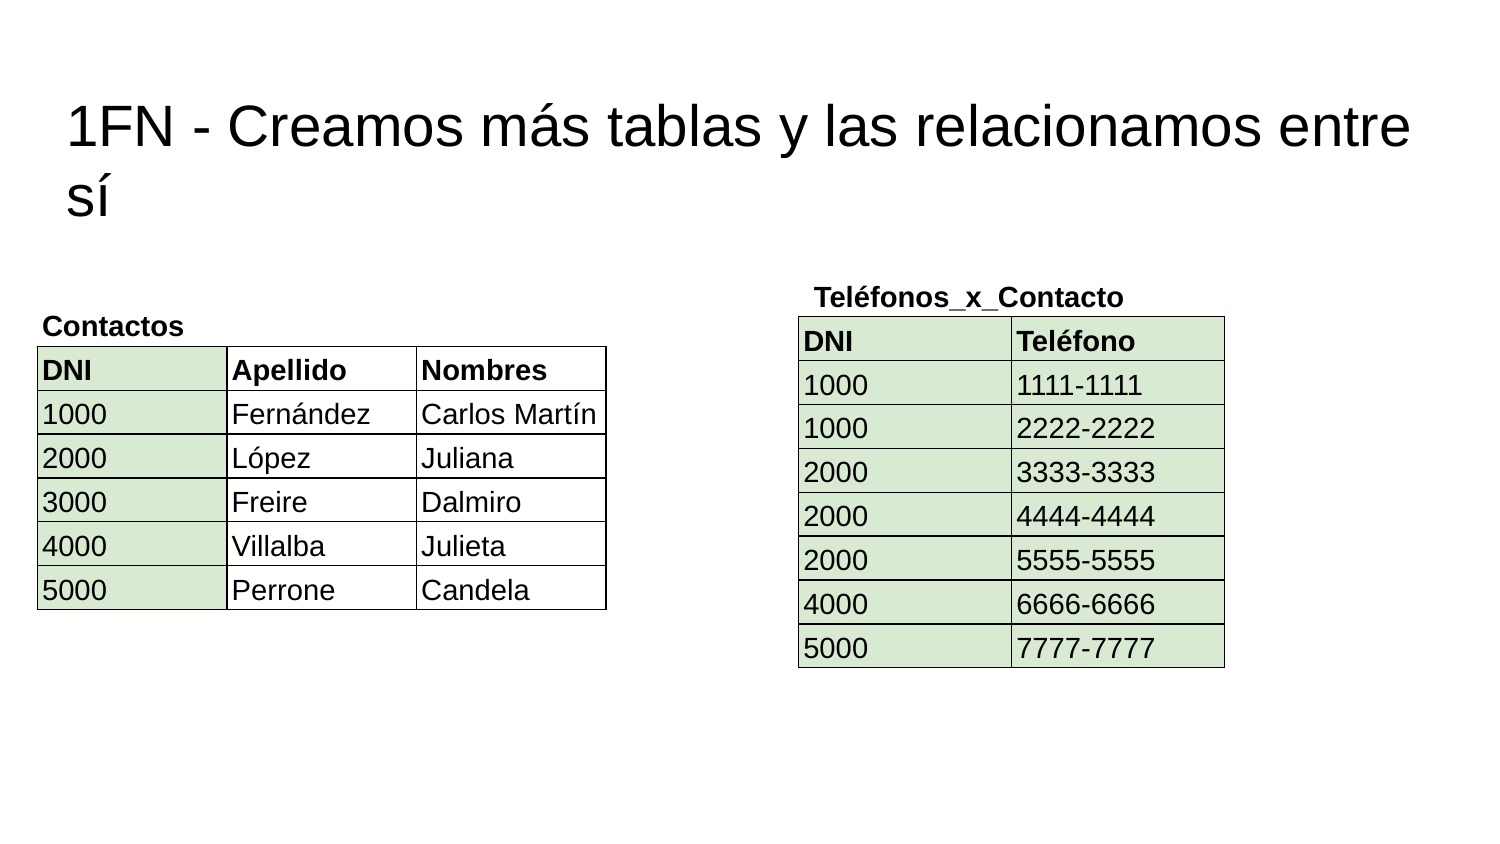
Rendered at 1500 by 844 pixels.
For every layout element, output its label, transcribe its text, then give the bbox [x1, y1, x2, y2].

table_cell 6666-6666 [1012, 581, 1224, 623]
table_cell DNI [799, 317, 1011, 360]
table_cell 5000 [799, 625, 1011, 667]
title 1FN - Creamos más tablas y las relacionamos entre sí [51, 72, 1449, 167]
table_cell 2222-2222 [1012, 405, 1224, 448]
table_cell 3333-3333 [1012, 449, 1224, 492]
table_cell 2000 [799, 449, 1011, 492]
table_cell 4000 [799, 581, 1011, 623]
table_cell 1111-1111 [1012, 361, 1224, 404]
table_cell Apellido [228, 347, 416, 390]
table_cell Candela [417, 566, 605, 609]
table_cell 1000 [799, 405, 1011, 448]
table_cell Carlos Martín [417, 391, 605, 433]
table_cell Villalba [228, 522, 416, 565]
table_cell Fernández [228, 391, 416, 433]
table_cell Freire [228, 479, 416, 521]
table_header [417, 298, 606, 346]
table_cell Teléfono [1012, 317, 1224, 360]
table_cell 2000 [799, 493, 1011, 535]
table_cell 5000 [38, 566, 226, 609]
table_cell Perrone [228, 566, 416, 609]
table_cell 5555-5555 [1012, 537, 1224, 579]
table_cell Julieta [417, 522, 605, 565]
table_cell Nombres [417, 347, 605, 390]
table_header [227, 298, 417, 346]
table_cell 4000 [38, 522, 226, 565]
table_cell Juliana [417, 435, 605, 477]
table_cell 2000 [38, 435, 226, 477]
table_cell 7777-7777 [1012, 625, 1224, 667]
table_cell 4444-4444 [1012, 493, 1224, 535]
table_cell DNI [38, 347, 226, 390]
table_cell 1000 [38, 391, 226, 433]
table_cell López [228, 435, 416, 477]
table_cell Dalmiro [417, 479, 605, 521]
table_header Teléfonos_x_Contacto [799, 273, 1225, 316]
table_cell 3000 [38, 479, 226, 521]
table_cell 1000 [799, 361, 1011, 404]
table_cell 2000 [799, 537, 1011, 579]
table_header Contactos [37, 298, 227, 346]
